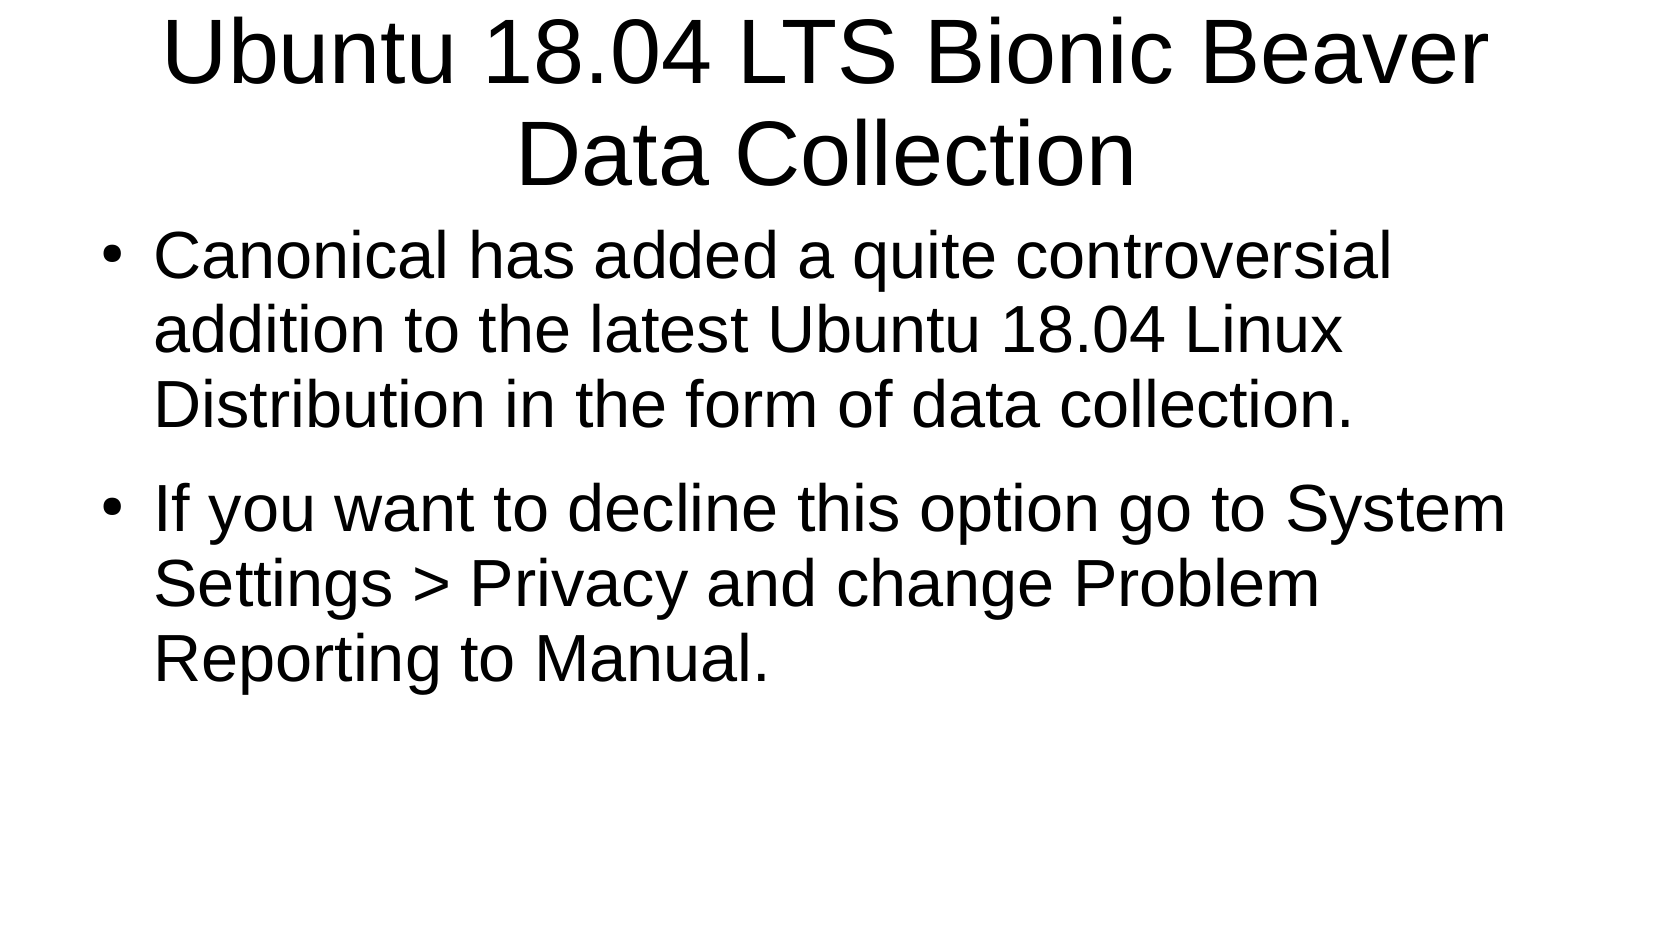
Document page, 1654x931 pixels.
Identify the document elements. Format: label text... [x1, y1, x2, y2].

list Canonical has added a quite controversial addition to the latest Ubuntu 18.04 Linux Distribution in the form of data collection. If you want to decline this option go to System Settings > Privacy and change Problem Reporting to Manual. [82, 217, 1571, 758]
title Ubuntu 18.04 LTS Bionic Beaver Data Collection [82, 0, 1571, 206]
